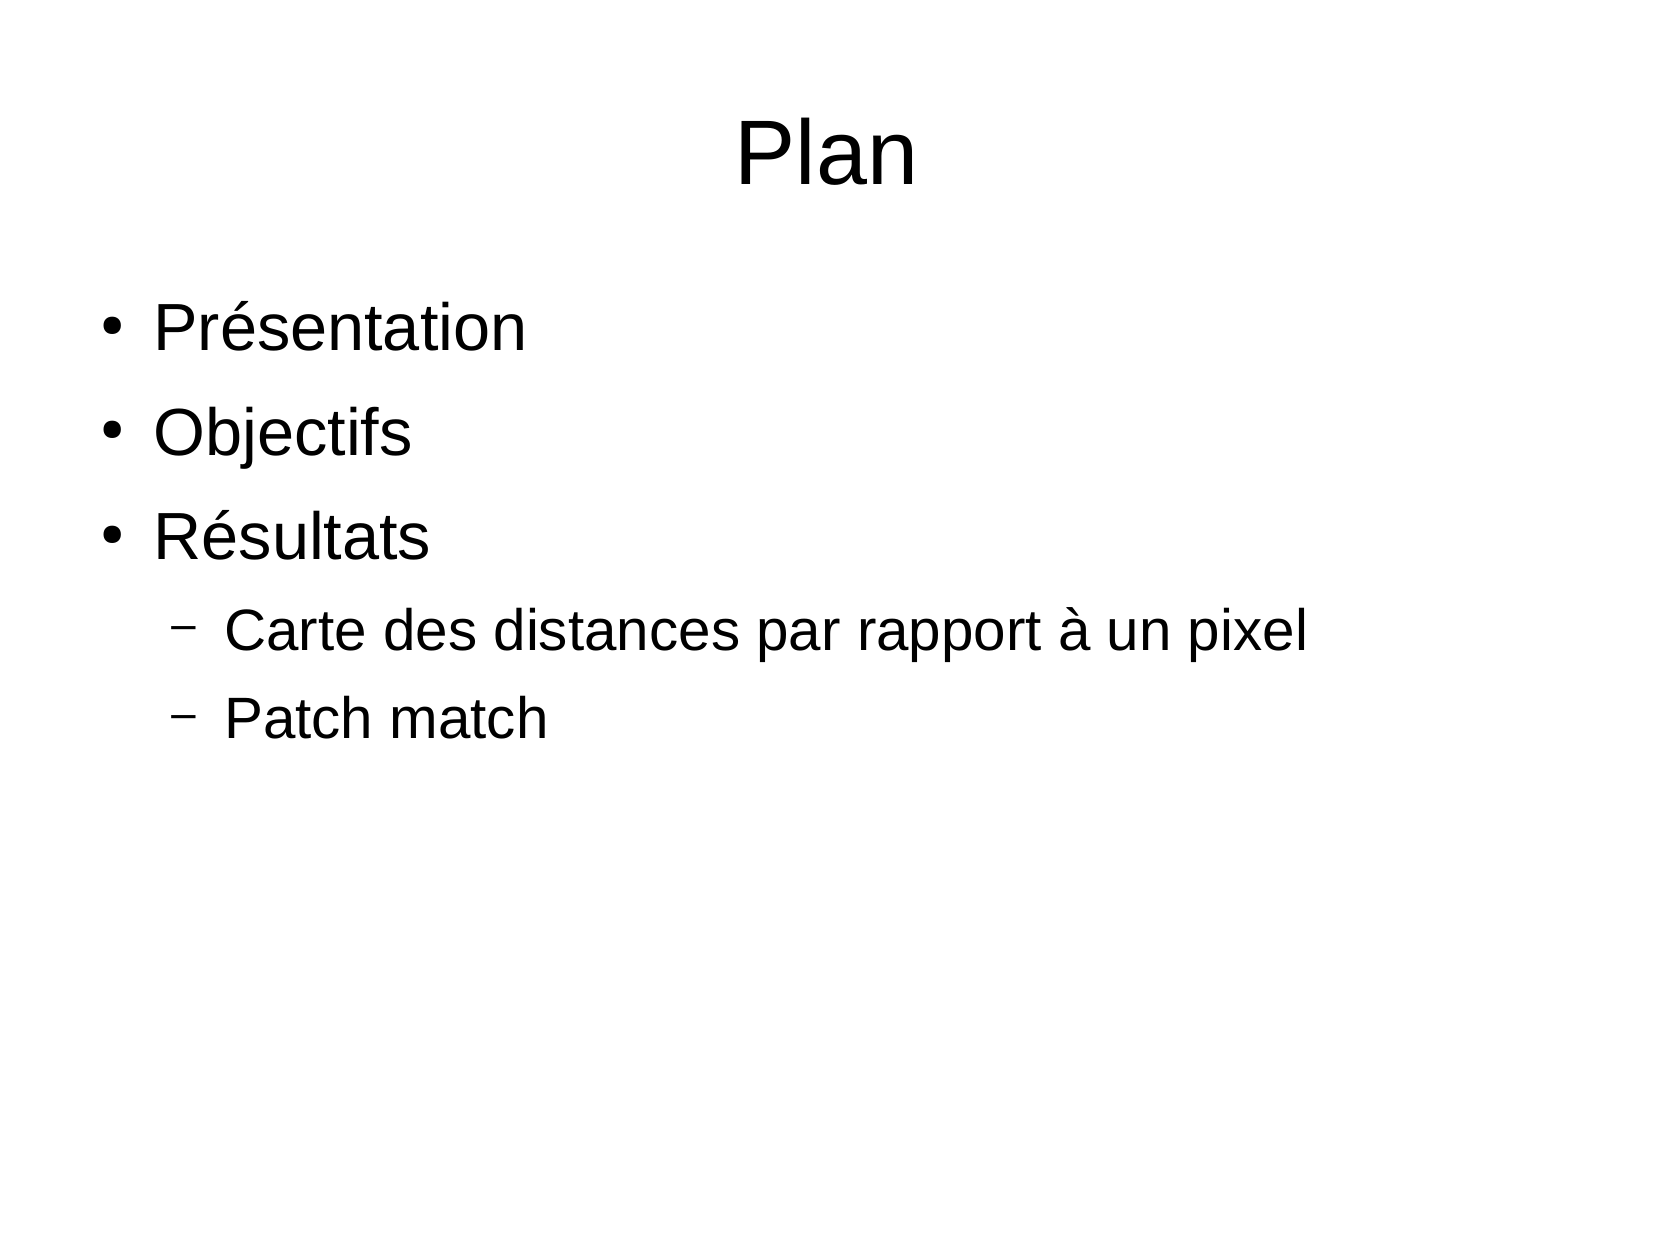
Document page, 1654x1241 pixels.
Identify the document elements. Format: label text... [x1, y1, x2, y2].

list Présentation Objectifs Résultats Carte des distances par rapport à un pixel Patch match [82, 290, 1571, 1010]
title Plan [82, 49, 1571, 257]
